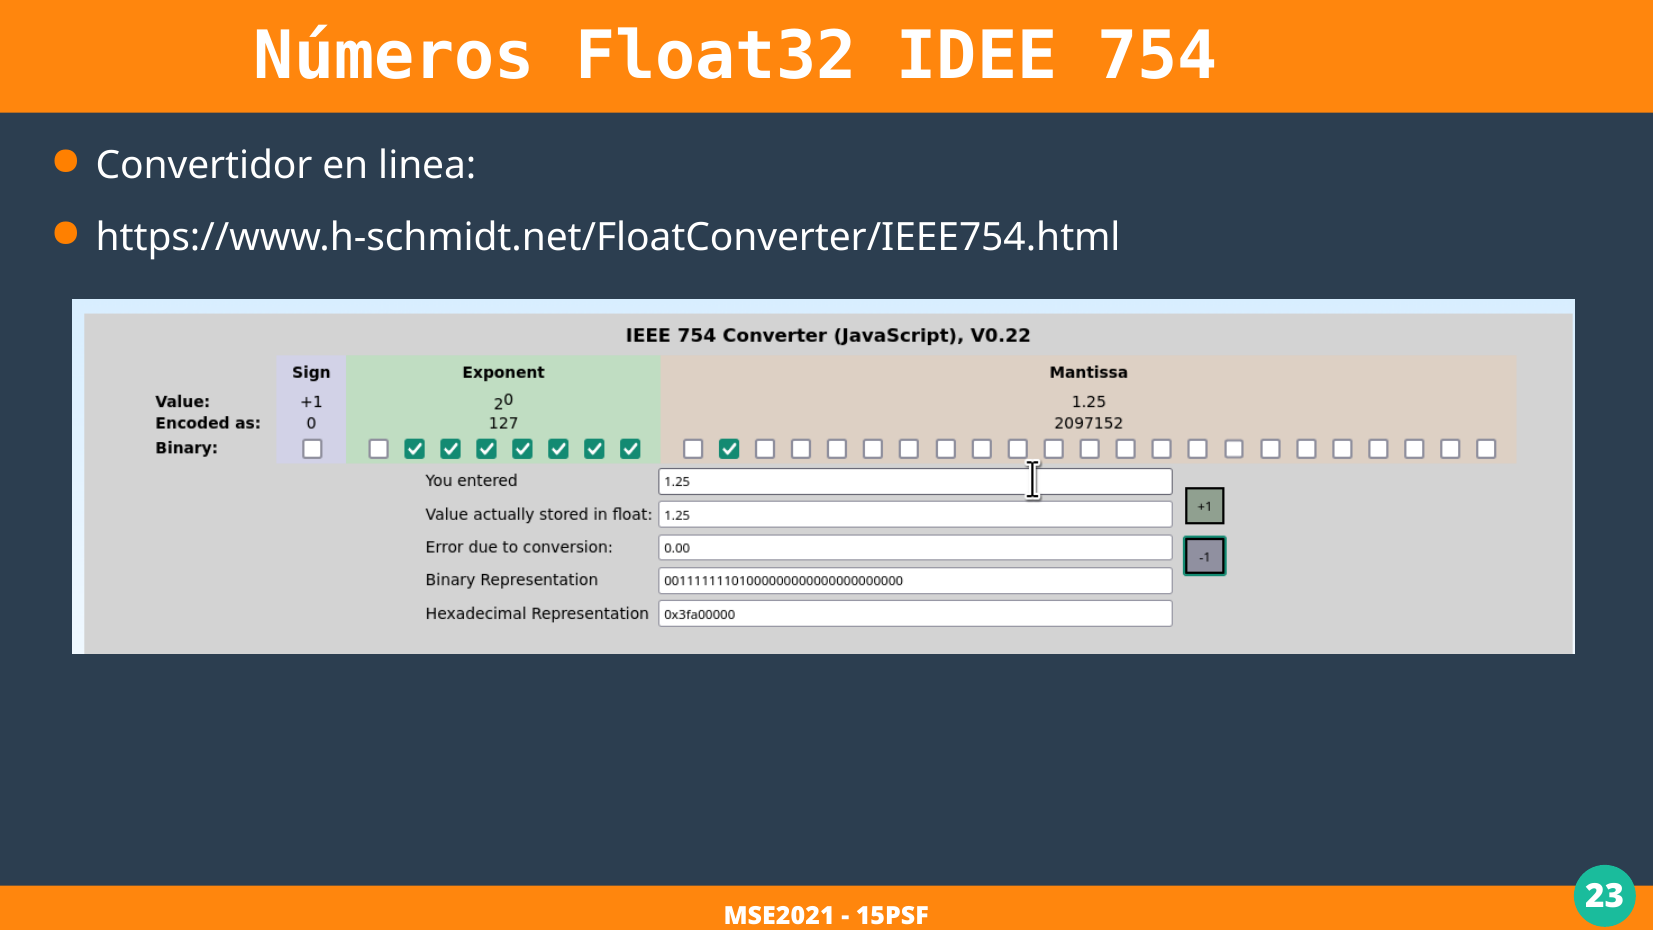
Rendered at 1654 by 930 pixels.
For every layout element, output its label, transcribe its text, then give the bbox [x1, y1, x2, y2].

title Números Float32 IDEE 754 [253, 16, 1653, 113]
picture [72, 299, 1575, 654]
list Convertidor en linea: https://www.h-schmidt.net/FloatConverter/IEEE754.html [35, 137, 1576, 263]
